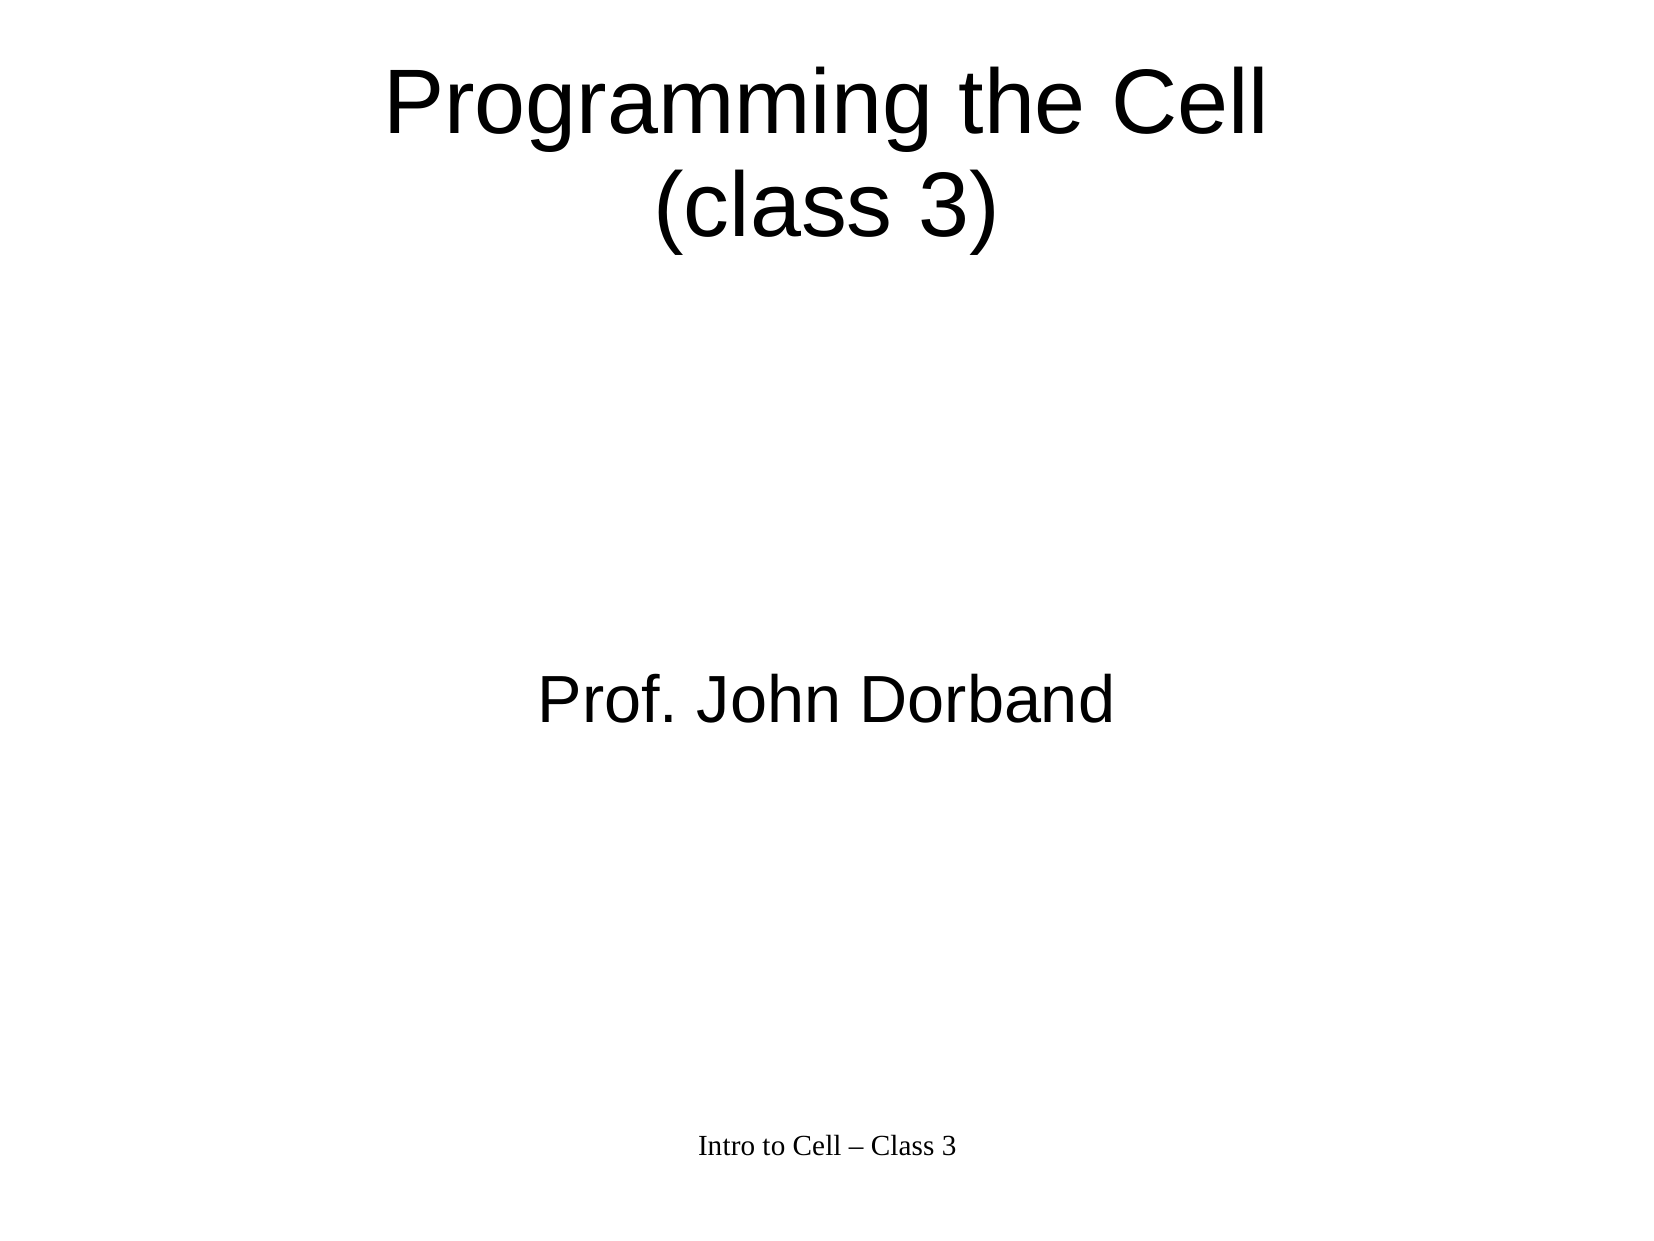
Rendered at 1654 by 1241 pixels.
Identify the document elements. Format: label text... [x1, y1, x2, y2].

text_box Prof. John Dorband [82, 297, 1571, 1102]
title Programming the Cell (class 3) [82, 50, 1571, 256]
